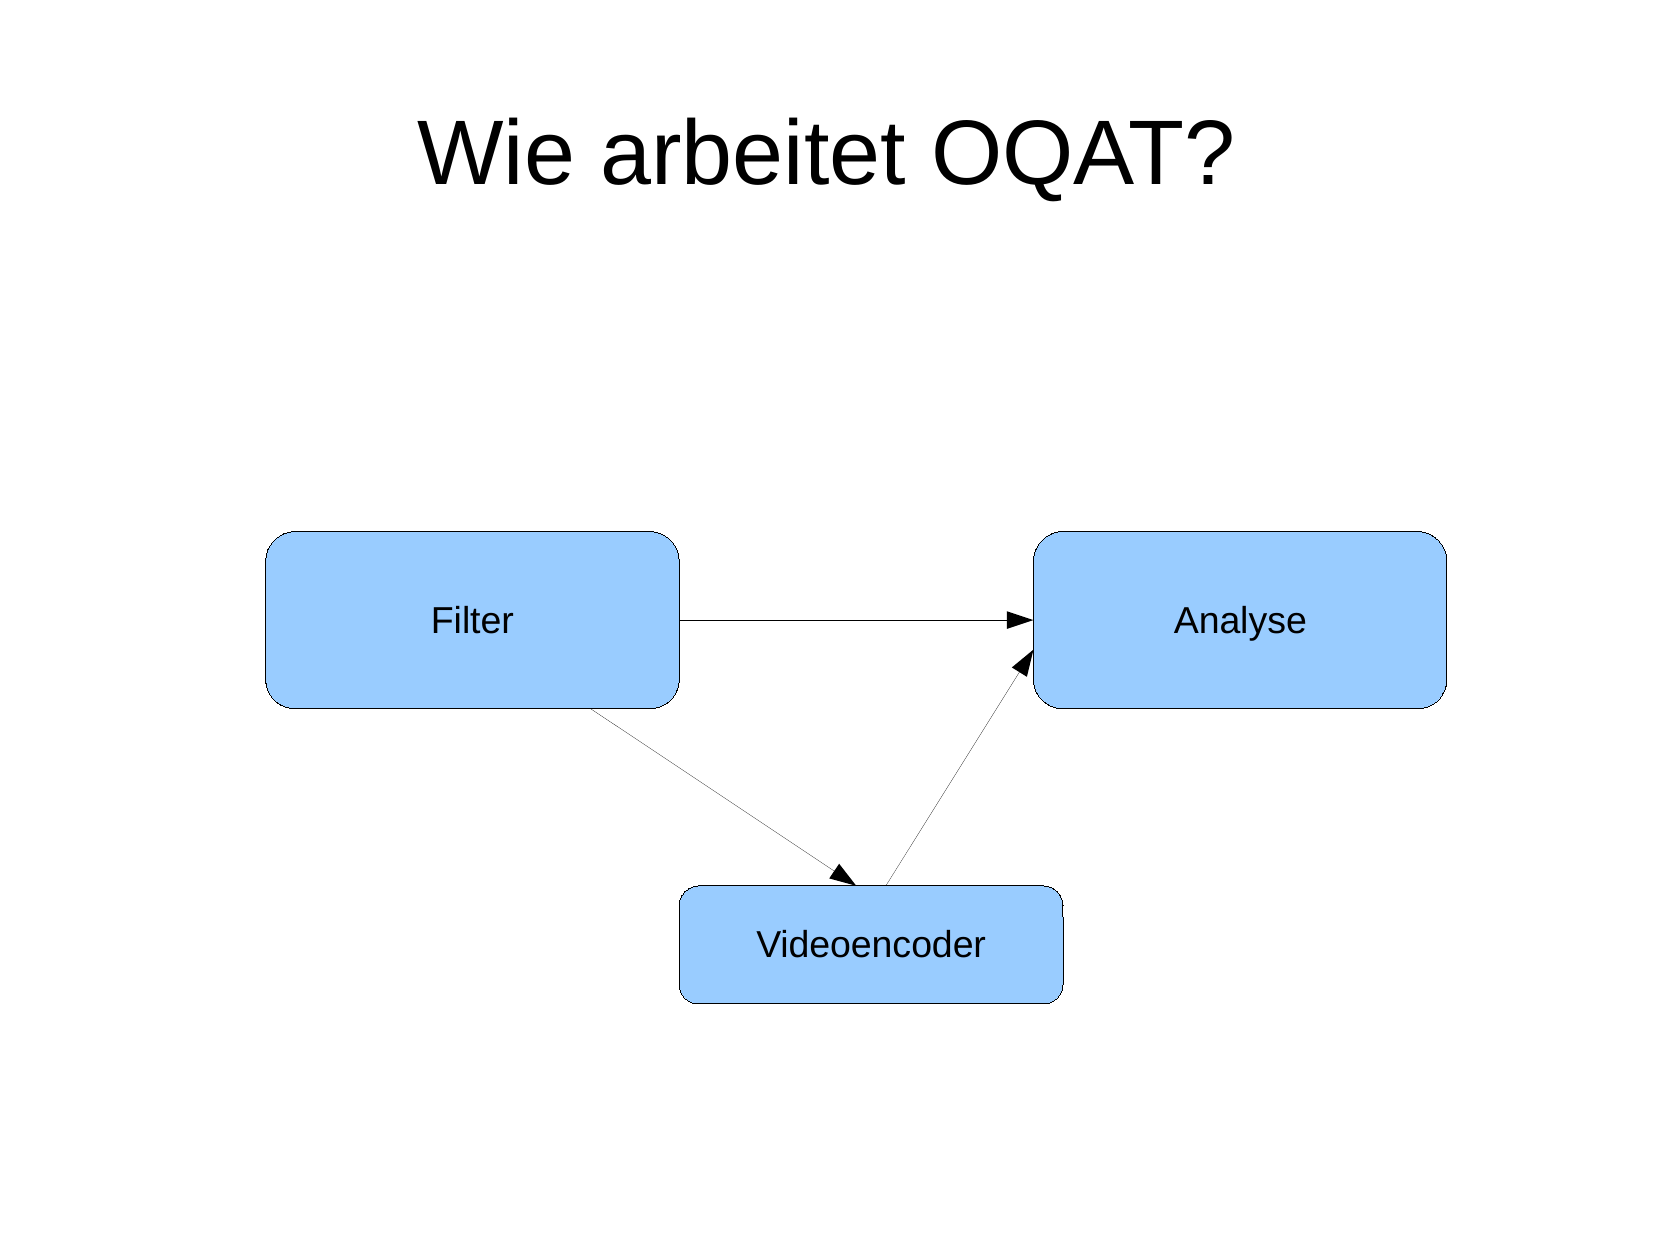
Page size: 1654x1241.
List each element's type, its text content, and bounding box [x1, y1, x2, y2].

text_box Filter [265, 531, 680, 709]
text_box Videoencoder [679, 885, 1064, 1004]
text_box Analyse [1033, 531, 1447, 709]
title Wie arbeitet OQAT? [82, 56, 1571, 250]
